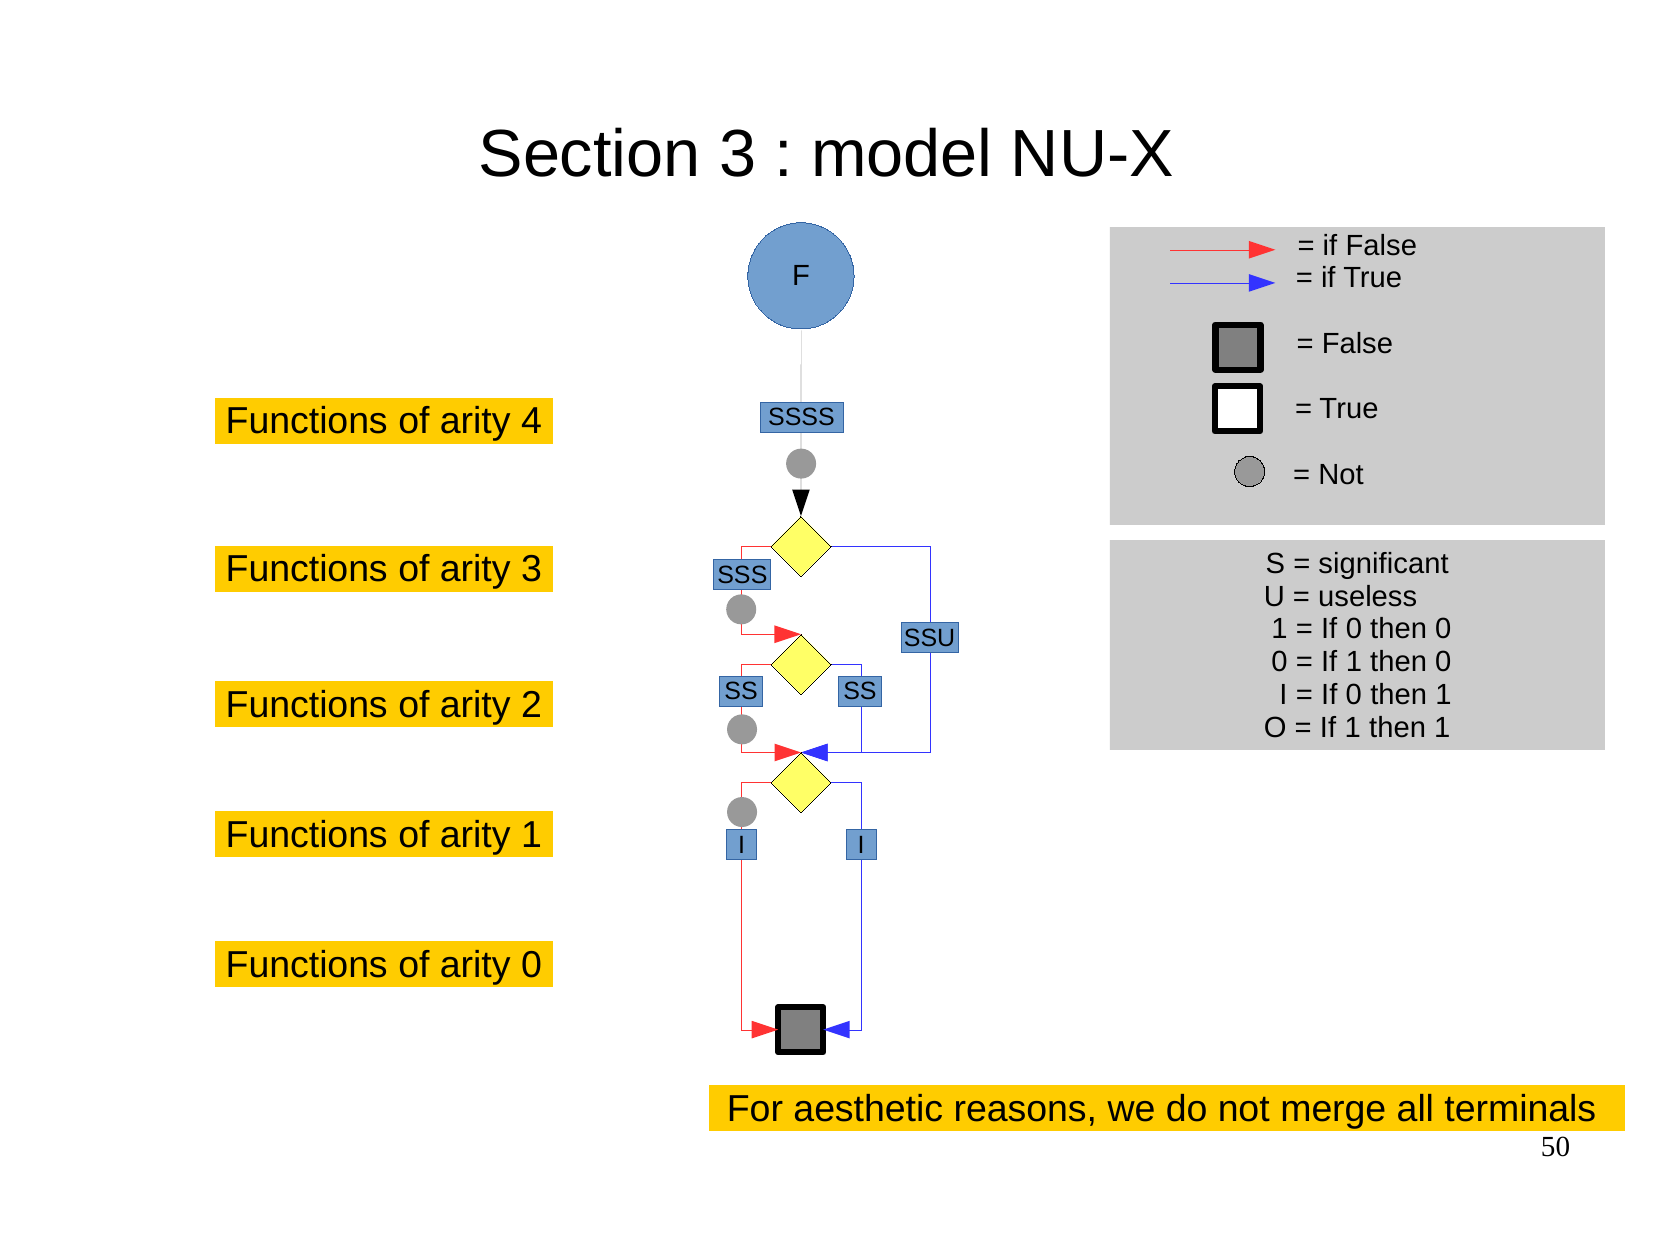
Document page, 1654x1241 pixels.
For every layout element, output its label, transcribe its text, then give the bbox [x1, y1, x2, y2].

text_box F [747, 222, 855, 329]
text_box SS [719, 676, 763, 707]
text_box [726, 594, 757, 625]
text_box Functions of arity 2 [215, 681, 553, 727]
text_box [771, 753, 831, 813]
text_box [1234, 456, 1265, 487]
text_box I [846, 829, 877, 860]
text_box [1215, 324, 1261, 370]
text_box [786, 448, 817, 479]
text_box For aesthetic reasons, we do not merge all terminals [709, 1085, 1625, 1131]
title Section 3 : model NU-X [82, 49, 1571, 257]
text_box SSS [713, 559, 771, 590]
text_box Functions of arity 1 [215, 811, 553, 857]
text_box [771, 635, 832, 695]
text_box [778, 1007, 824, 1053]
text_box [771, 516, 832, 577]
text_box Functions of arity 3 [215, 546, 553, 592]
text_box S = significant U = useless 1 = If 0 then 0 0 = If 1 then 0 I = If 0 then 1 O = If 1 then 1 [1109, 540, 1605, 750]
text_box = if False = if True = False = True = Not [1109, 227, 1605, 525]
text_box Functions of arity 0 [215, 941, 553, 987]
text_box [727, 797, 758, 828]
text_box [1215, 386, 1261, 432]
text_box SS [838, 676, 882, 707]
text_box I [726, 829, 757, 860]
text_box SSSS [760, 402, 844, 433]
text_box [727, 714, 758, 745]
text_box SSU [901, 622, 959, 653]
text_box Functions of arity 4 [215, 398, 553, 444]
